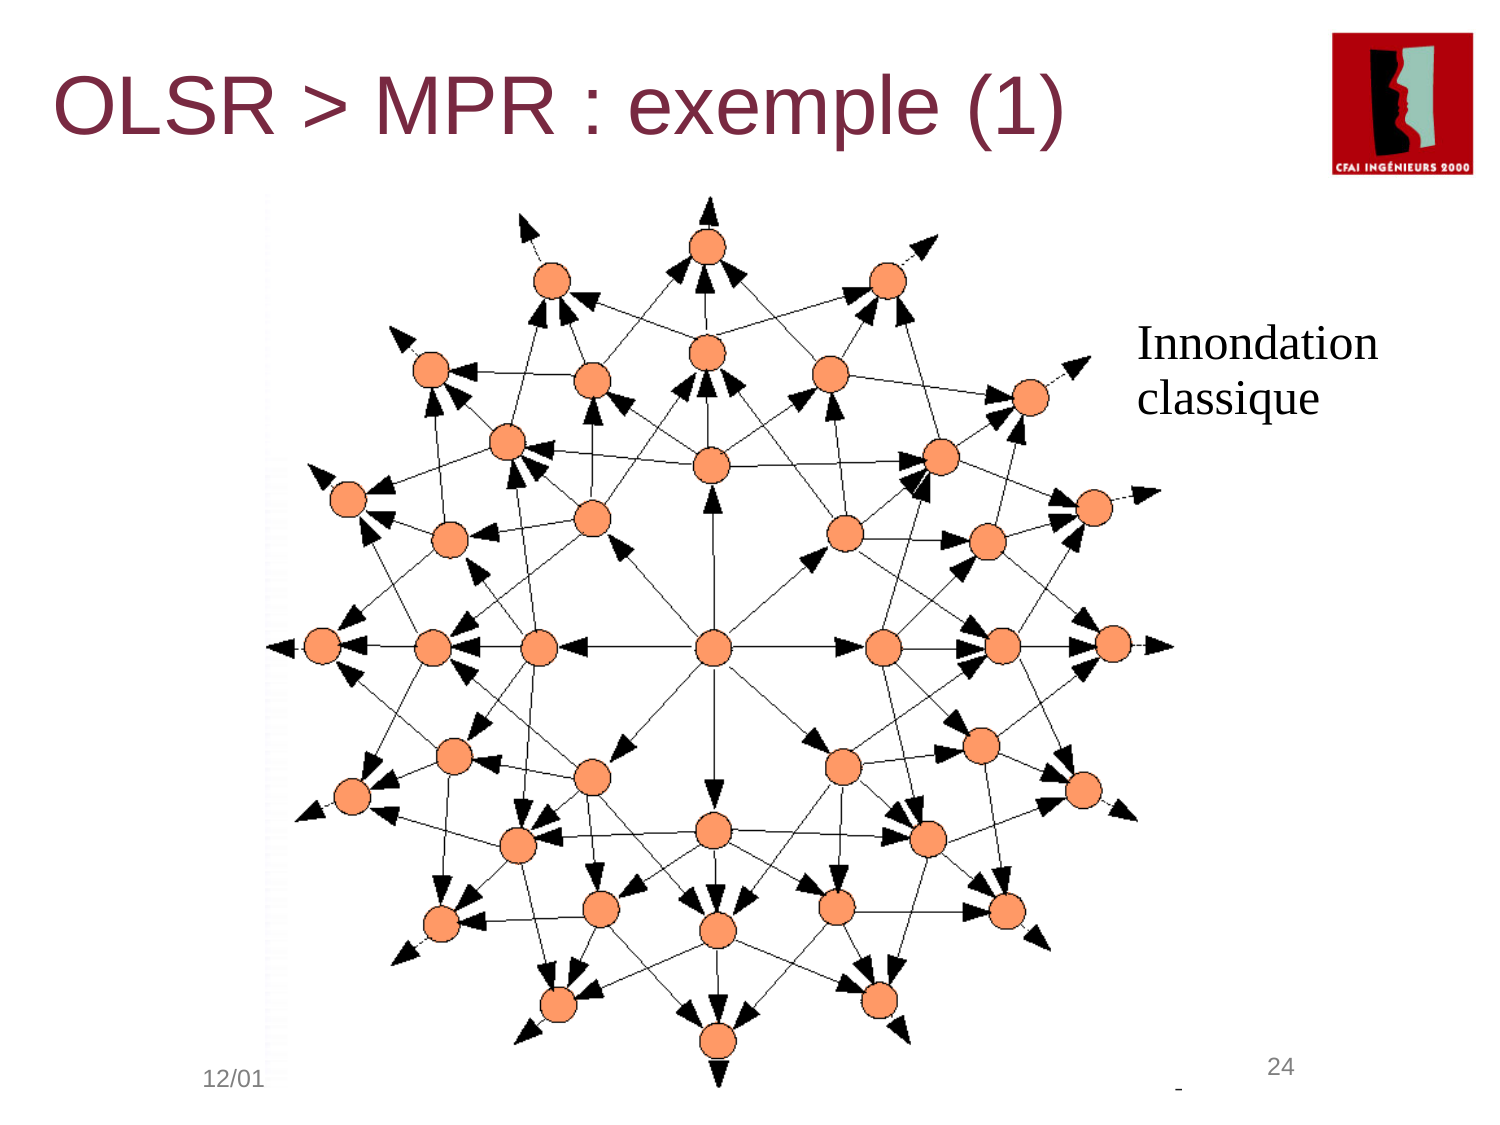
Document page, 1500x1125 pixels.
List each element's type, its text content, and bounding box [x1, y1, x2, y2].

title OLSR > MPR : exemple (1) [37, 20, 1326, 204]
picture [1328, 29, 1477, 178]
picture [265, 194, 1182, 1093]
text_box Innondation classique [1122, 295, 1447, 435]
